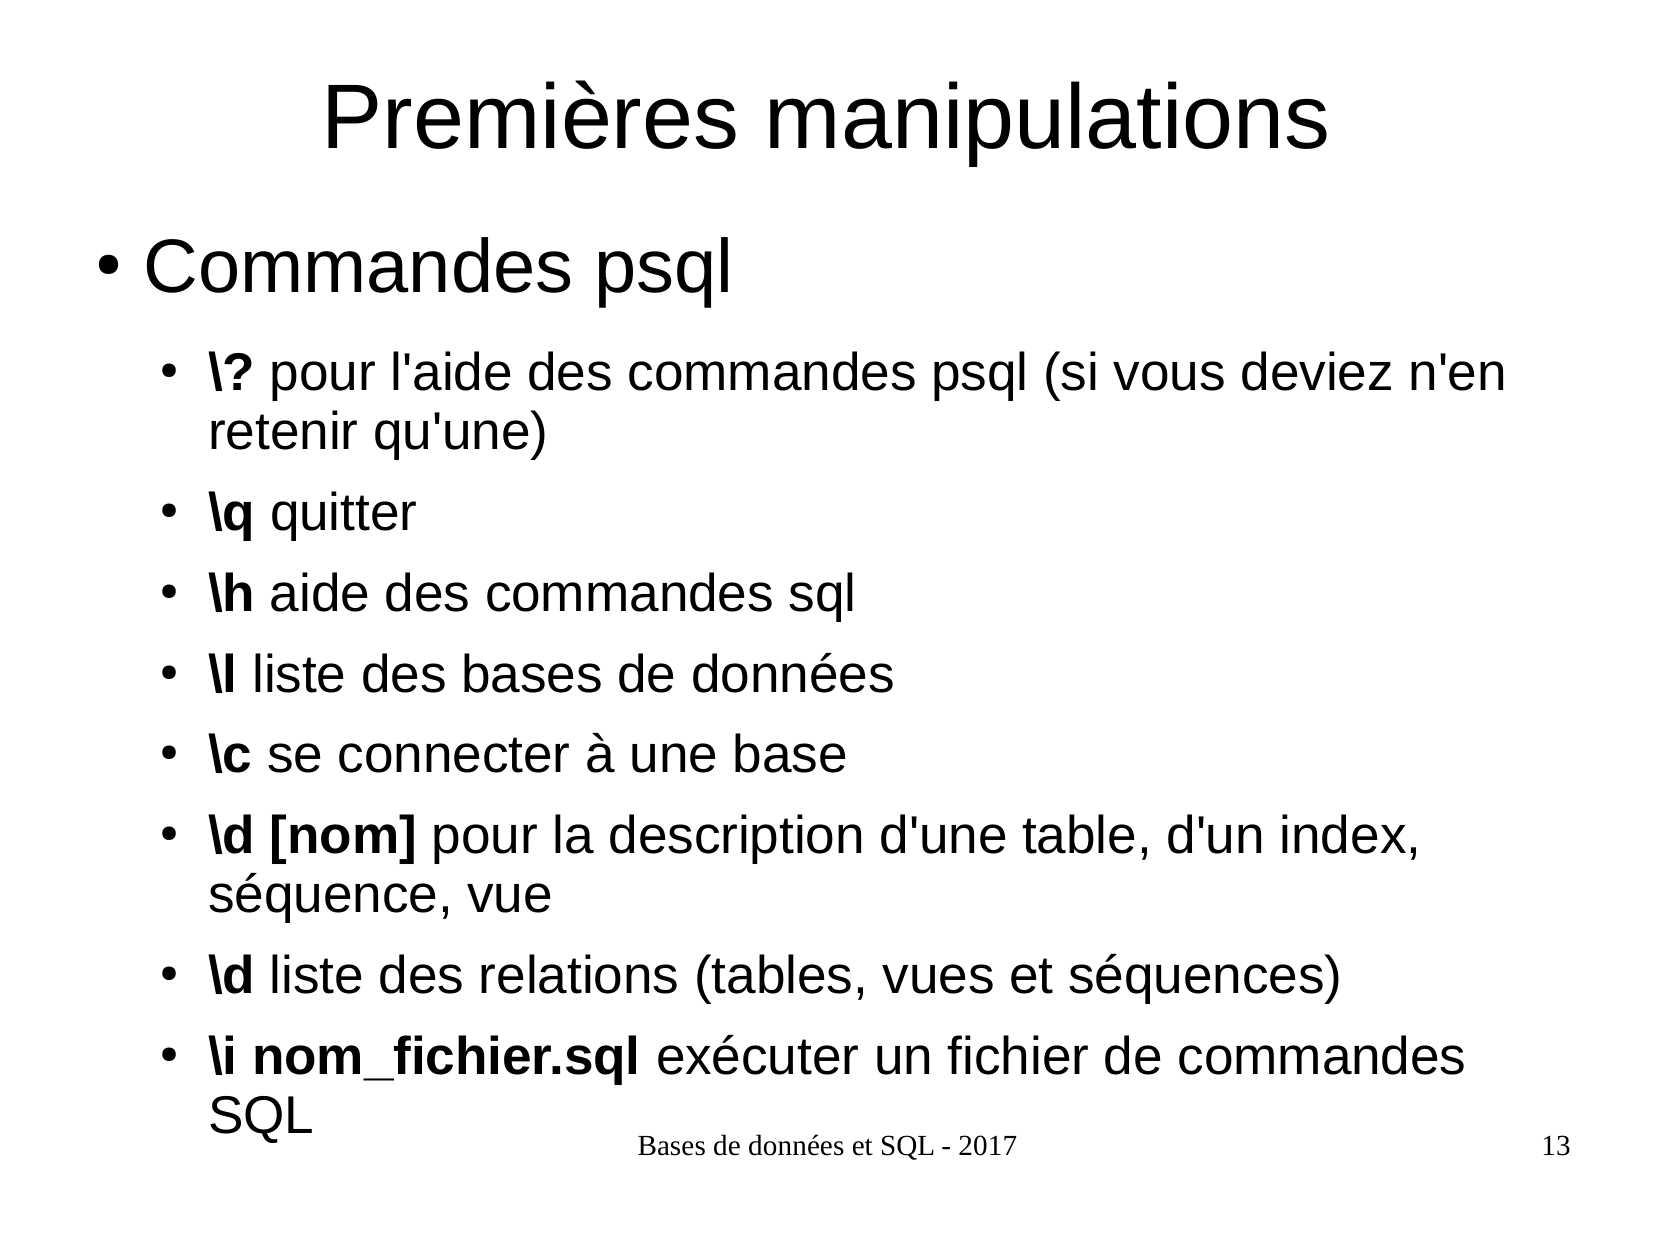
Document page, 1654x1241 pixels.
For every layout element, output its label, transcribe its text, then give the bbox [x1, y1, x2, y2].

title Premières manipulations [82, 56, 1571, 178]
list Commandes psql \? pour l'aide des commandes psql (si vous deviez n'en retenir qu'une) \q quitter \h aide des commandes sql \l liste des bases de données \c se connecter à une base \d [nom] pour la description d'une table, d'un index, séquence, vue \d liste des relations (tables, vues et séquences) \i nom_fichier.sql exécuter un fichier de commandes SQL [79, 224, 1568, 1150]
